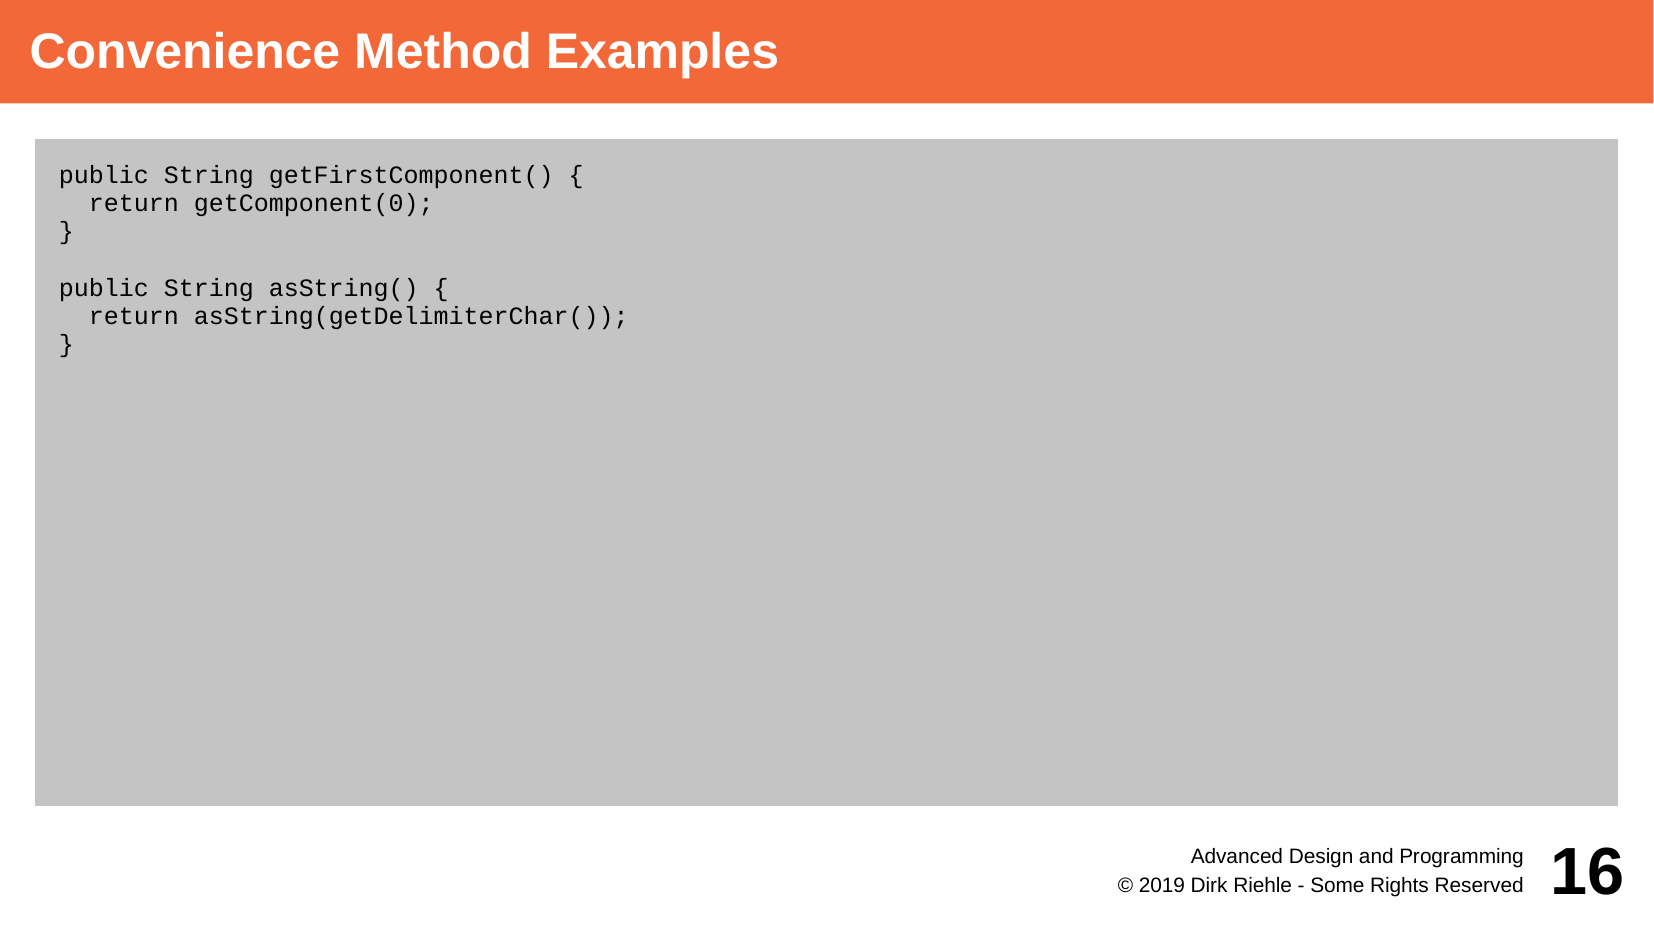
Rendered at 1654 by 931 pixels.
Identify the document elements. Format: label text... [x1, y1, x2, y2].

list public String getFirstComponent() { return getComponent(0); } public String asString() { return asString(getDelimiterChar()); } [29, 132, 1625, 813]
title Convenience Method Examples [0, 0, 1654, 104]
